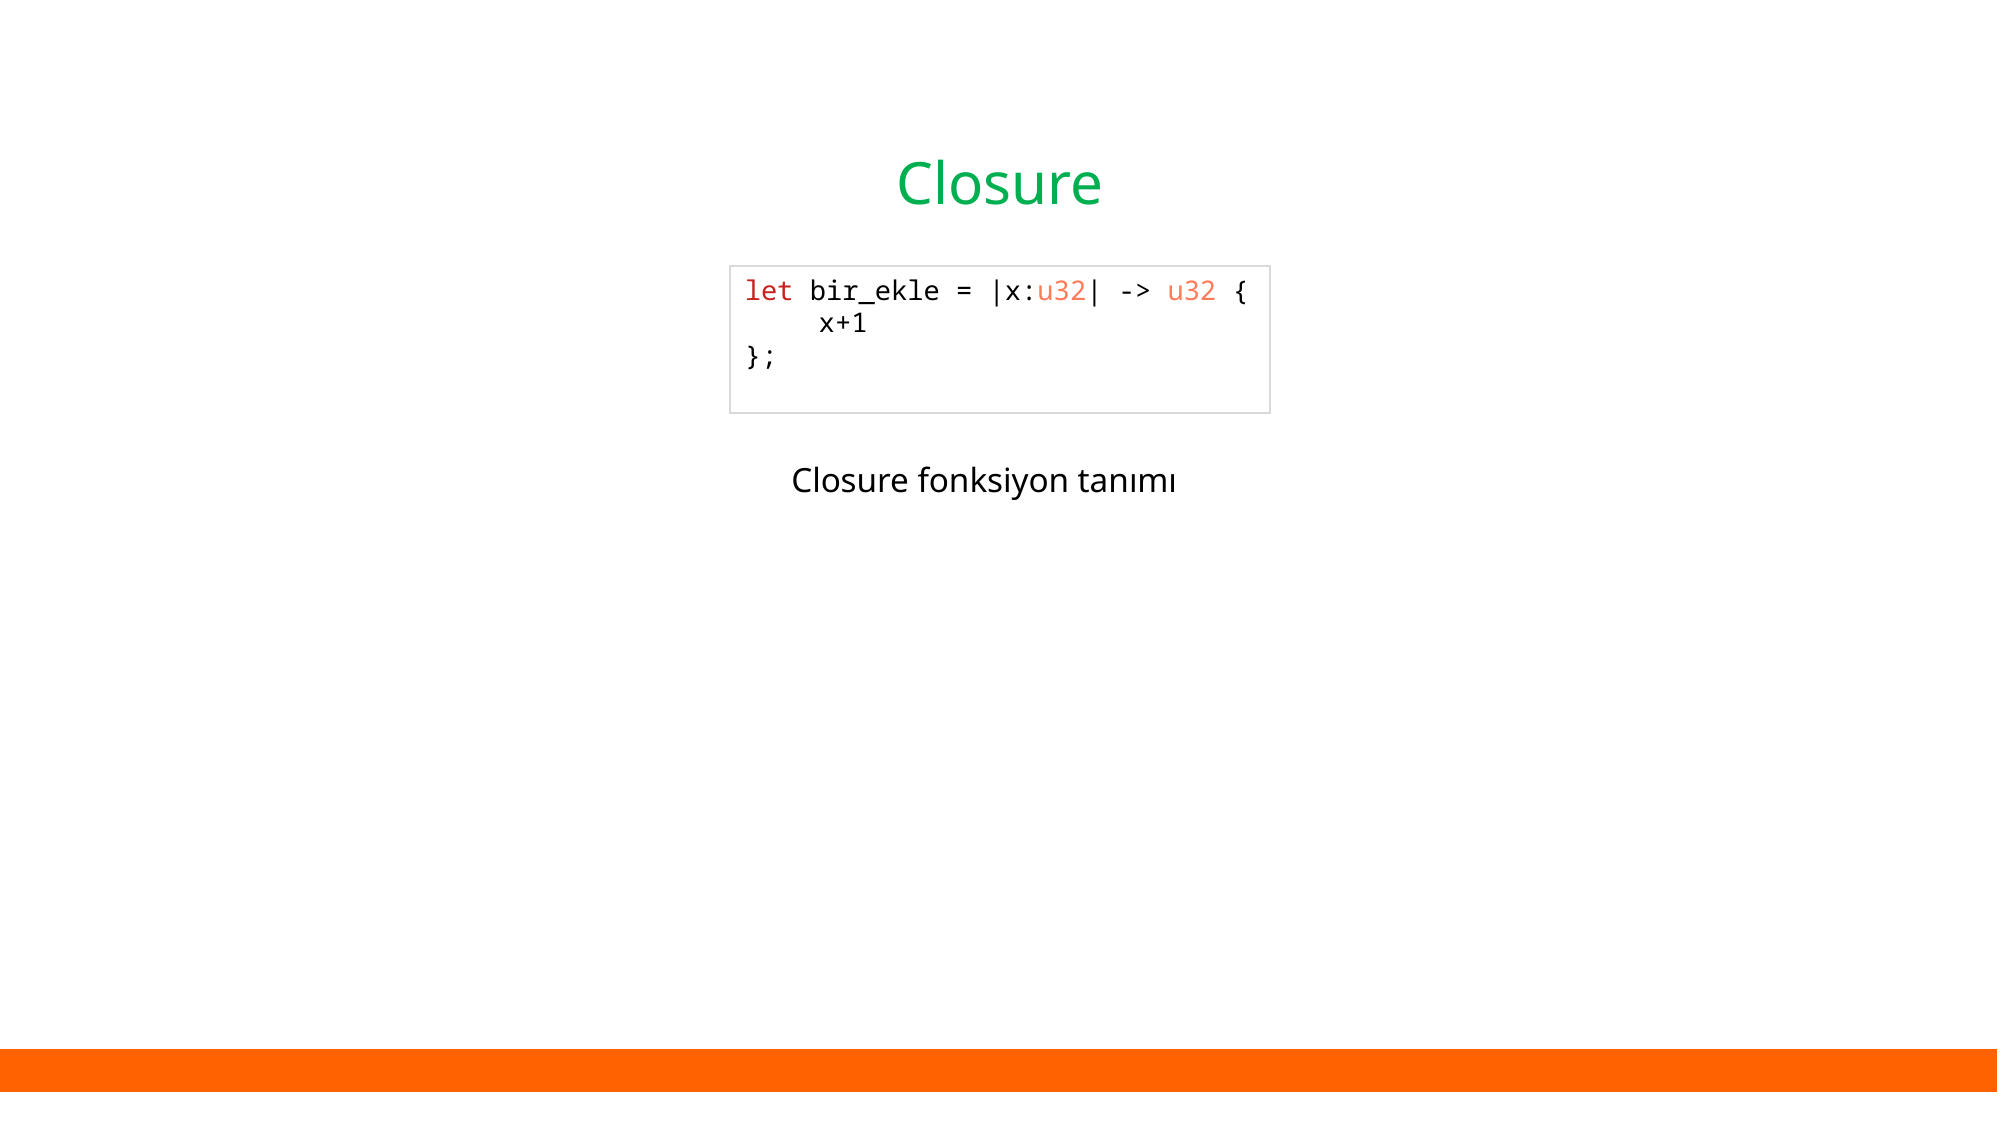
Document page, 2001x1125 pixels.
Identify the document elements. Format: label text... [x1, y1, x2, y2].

text_box let bir_ekle = |x:u32| -> u32 { x+1 }; [729, 265, 1271, 414]
text_box Closure fonksiyon tanımı [776, 449, 1190, 502]
text_box [0, 1049, 1997, 1092]
list Closure [420, 146, 1580, 237]
